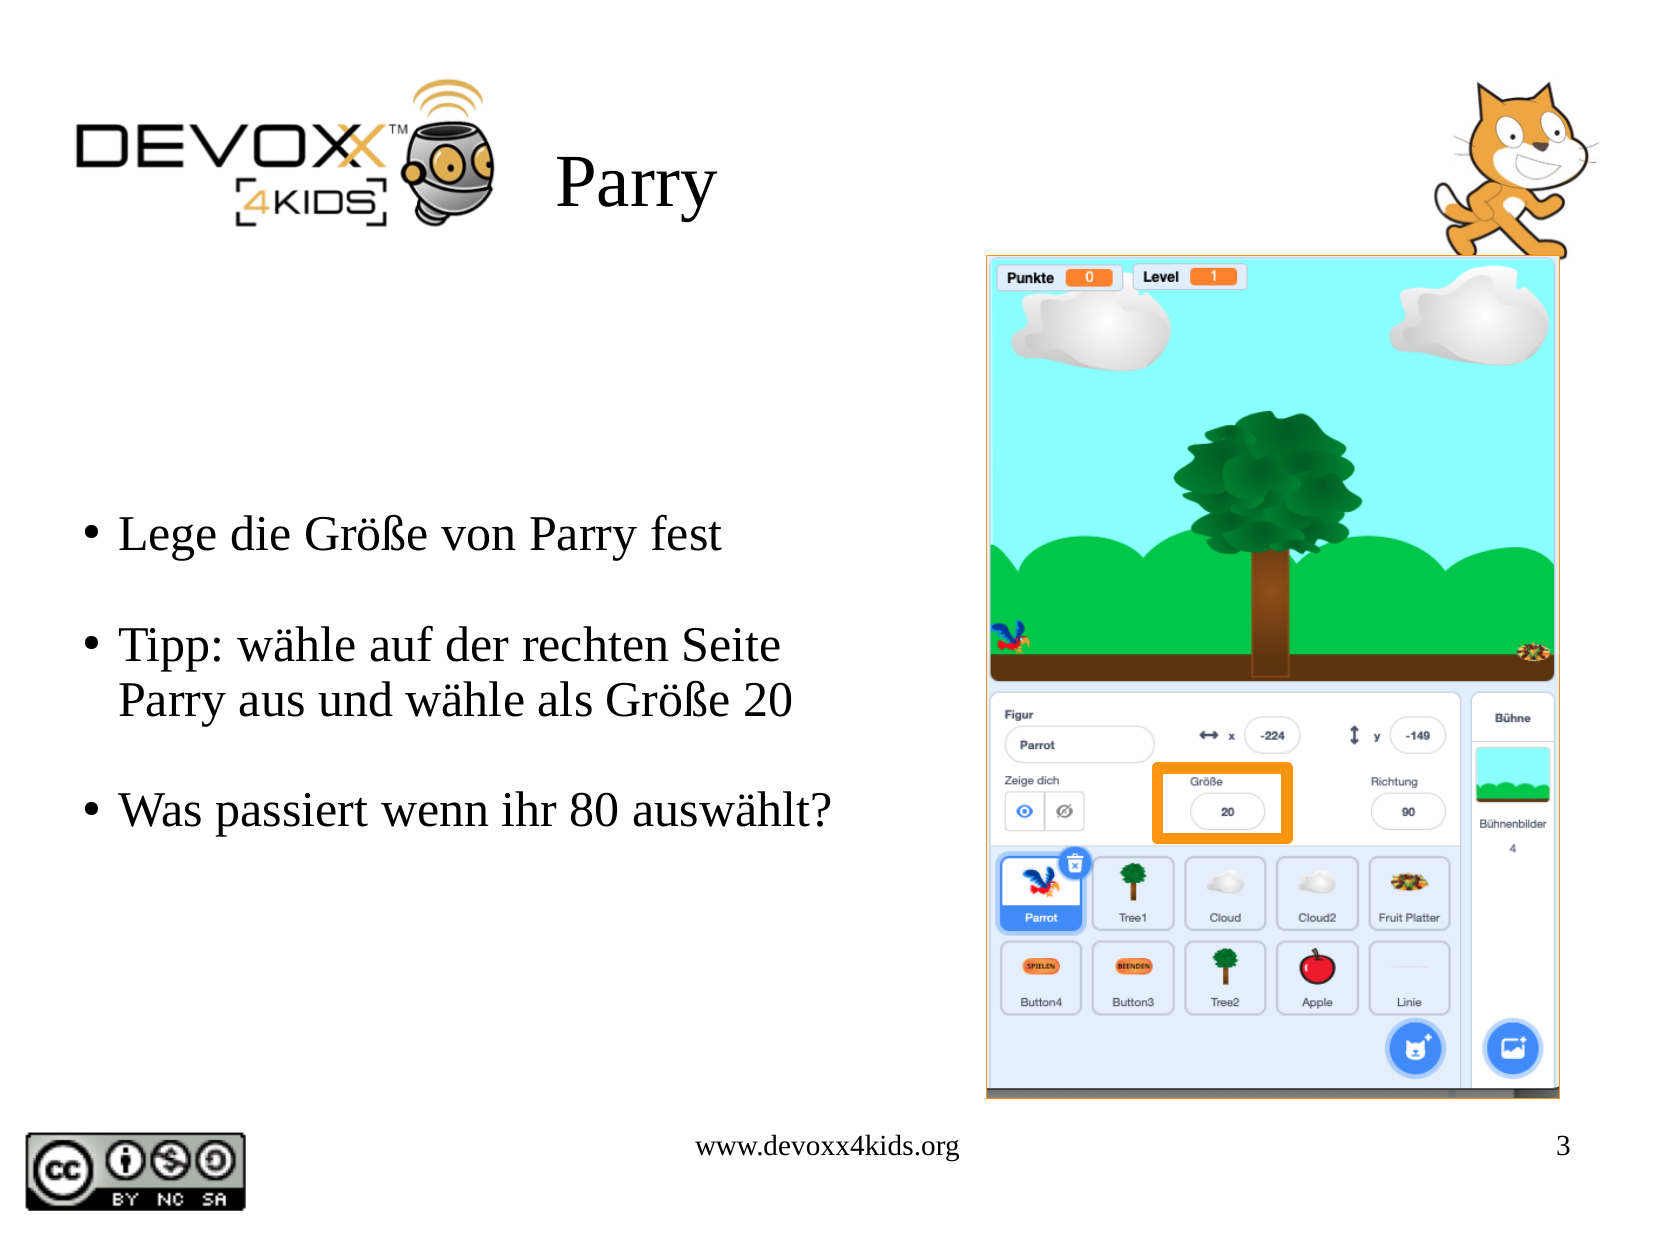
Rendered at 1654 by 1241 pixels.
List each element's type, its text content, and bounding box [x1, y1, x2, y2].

text_box [1157, 767, 1288, 839]
picture [986, 54, 1607, 1099]
subtitle Lege die Größe von Parry fest Tipp: wähle auf der rechten Seite Parry aus und wähle als Größe 20 Was passiert wenn ihr 80 auswählt? [82, 290, 1571, 1109]
picture [14, 1121, 249, 1212]
title Parry [555, 78, 1347, 284]
picture [35, 58, 511, 255]
